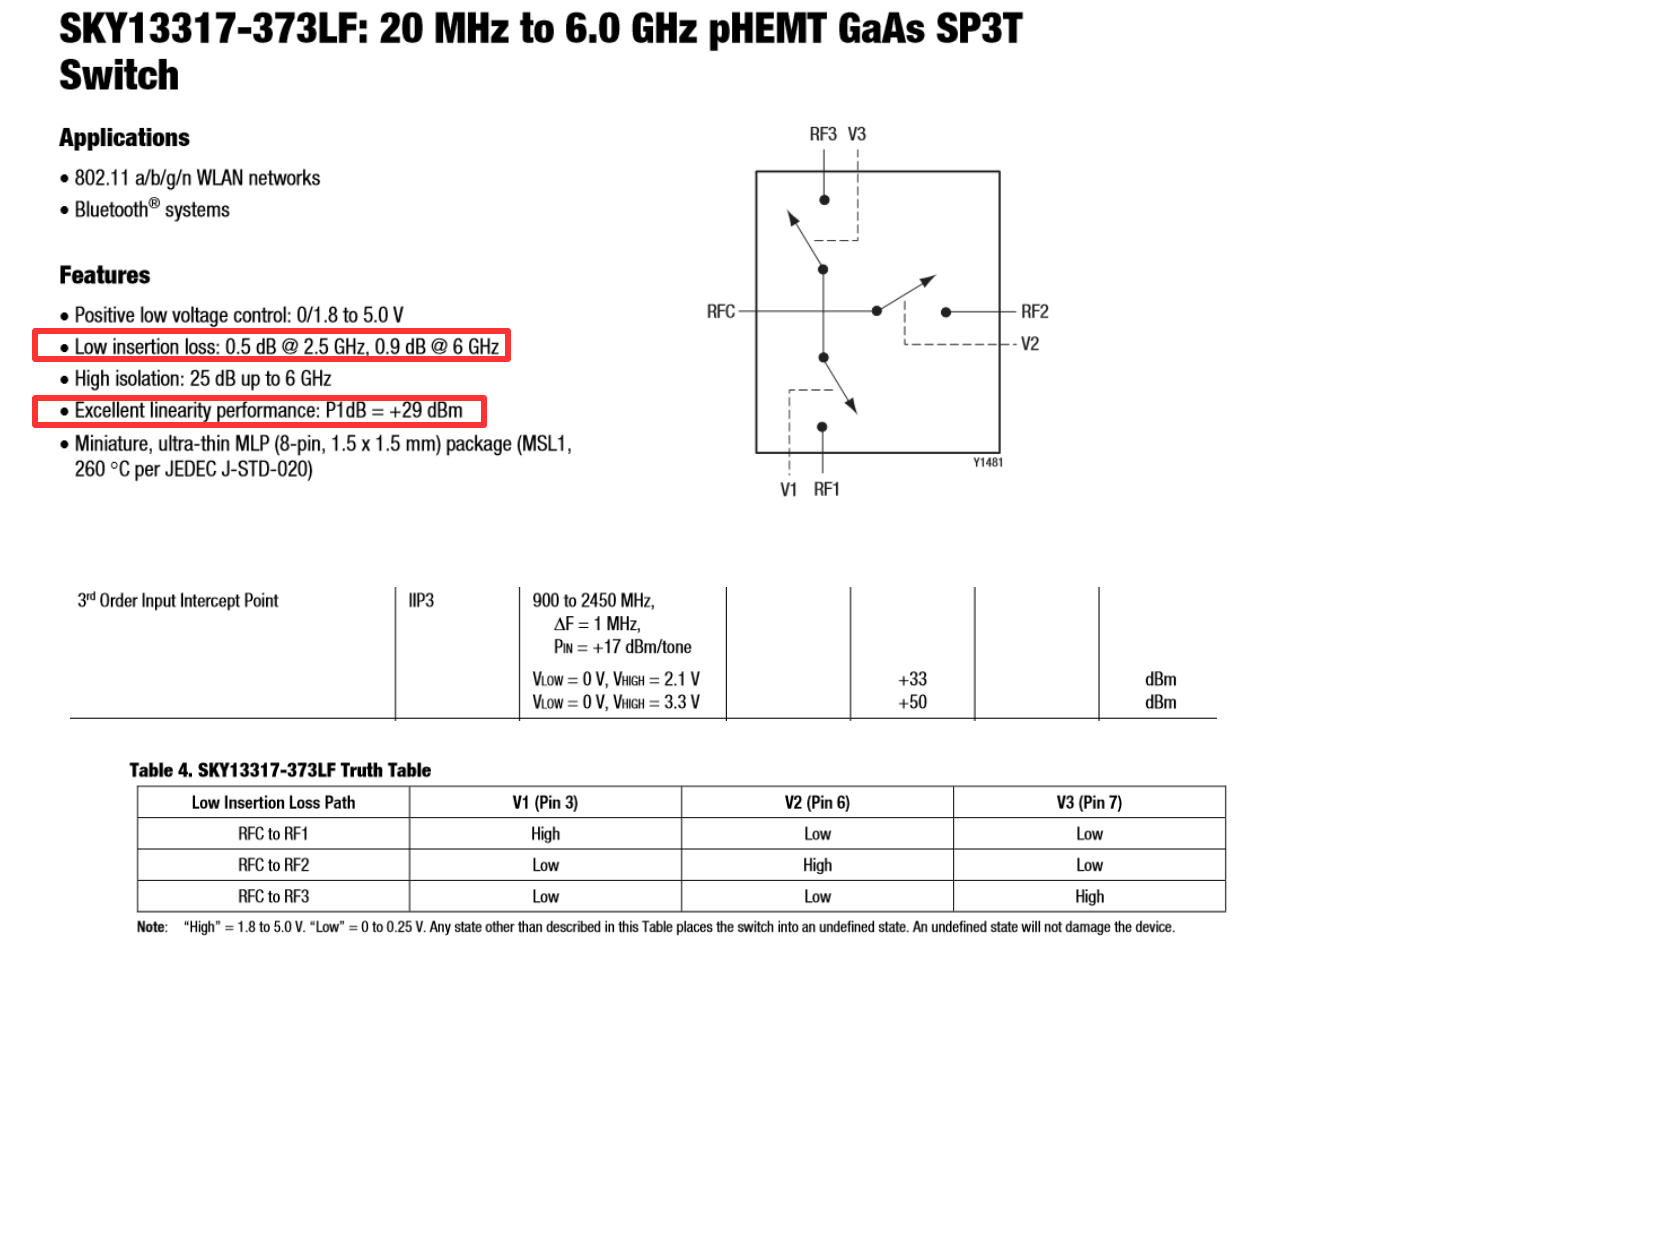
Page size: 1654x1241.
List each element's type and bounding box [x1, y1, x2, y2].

picture [70, 587, 1217, 721]
picture [47, 401, 481, 422]
picture [106, 751, 1288, 945]
picture [47, 334, 505, 356]
picture [47, 0, 1099, 514]
